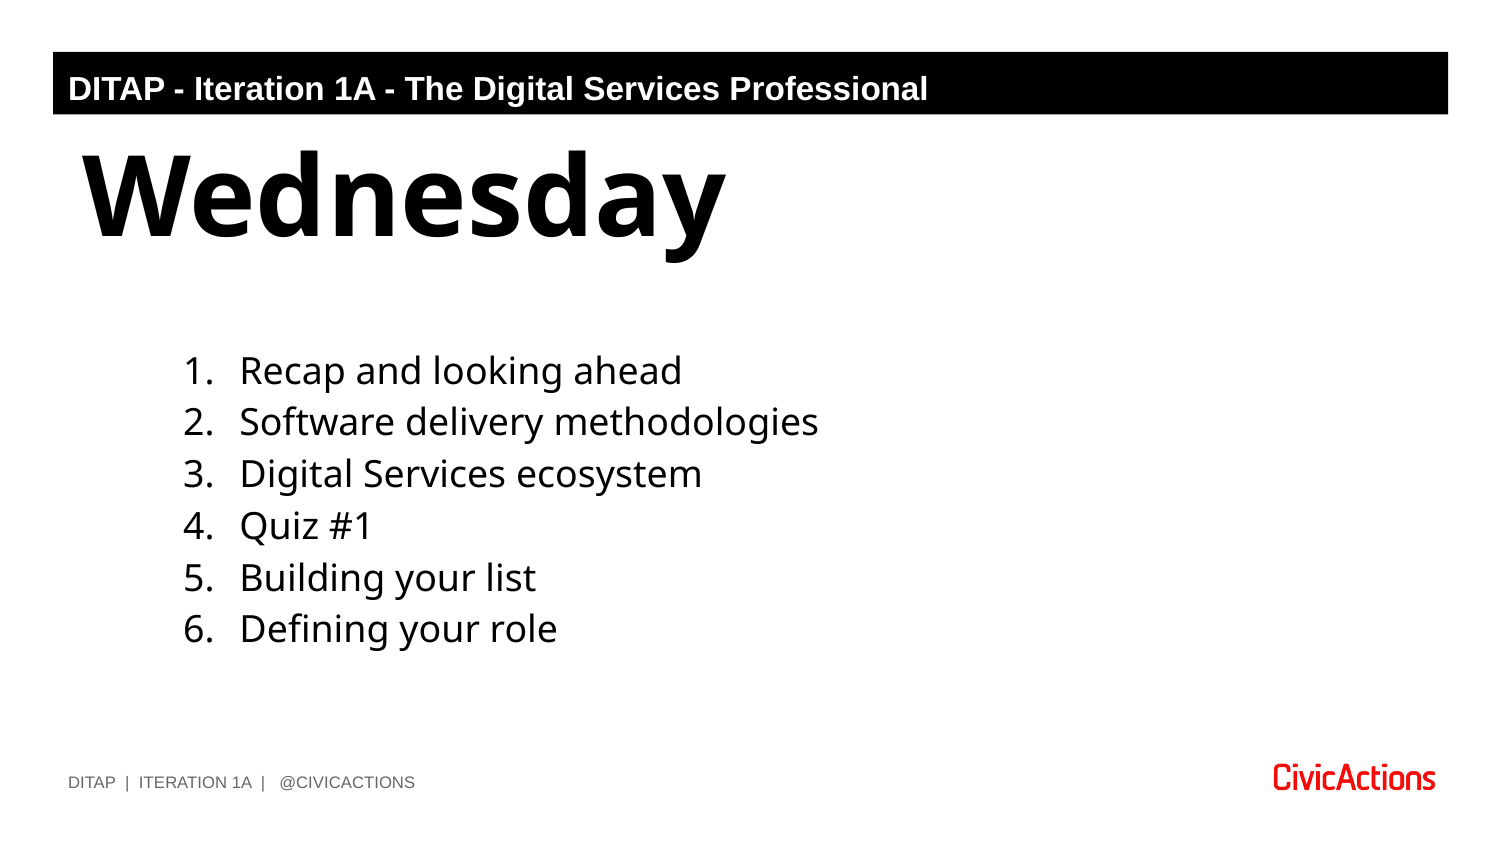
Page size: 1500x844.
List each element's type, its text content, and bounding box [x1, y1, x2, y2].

picture [1271, 758, 1438, 795]
title Wednesday [73, 114, 1354, 291]
title DITAP - Iteration 1A - The Digital Services Professional [53, 51, 1449, 115]
list Recap and looking ahead Software delivery methodologies Digital Services ecosystem Quiz #1 Building your list Defining your role [154, 330, 1362, 428]
